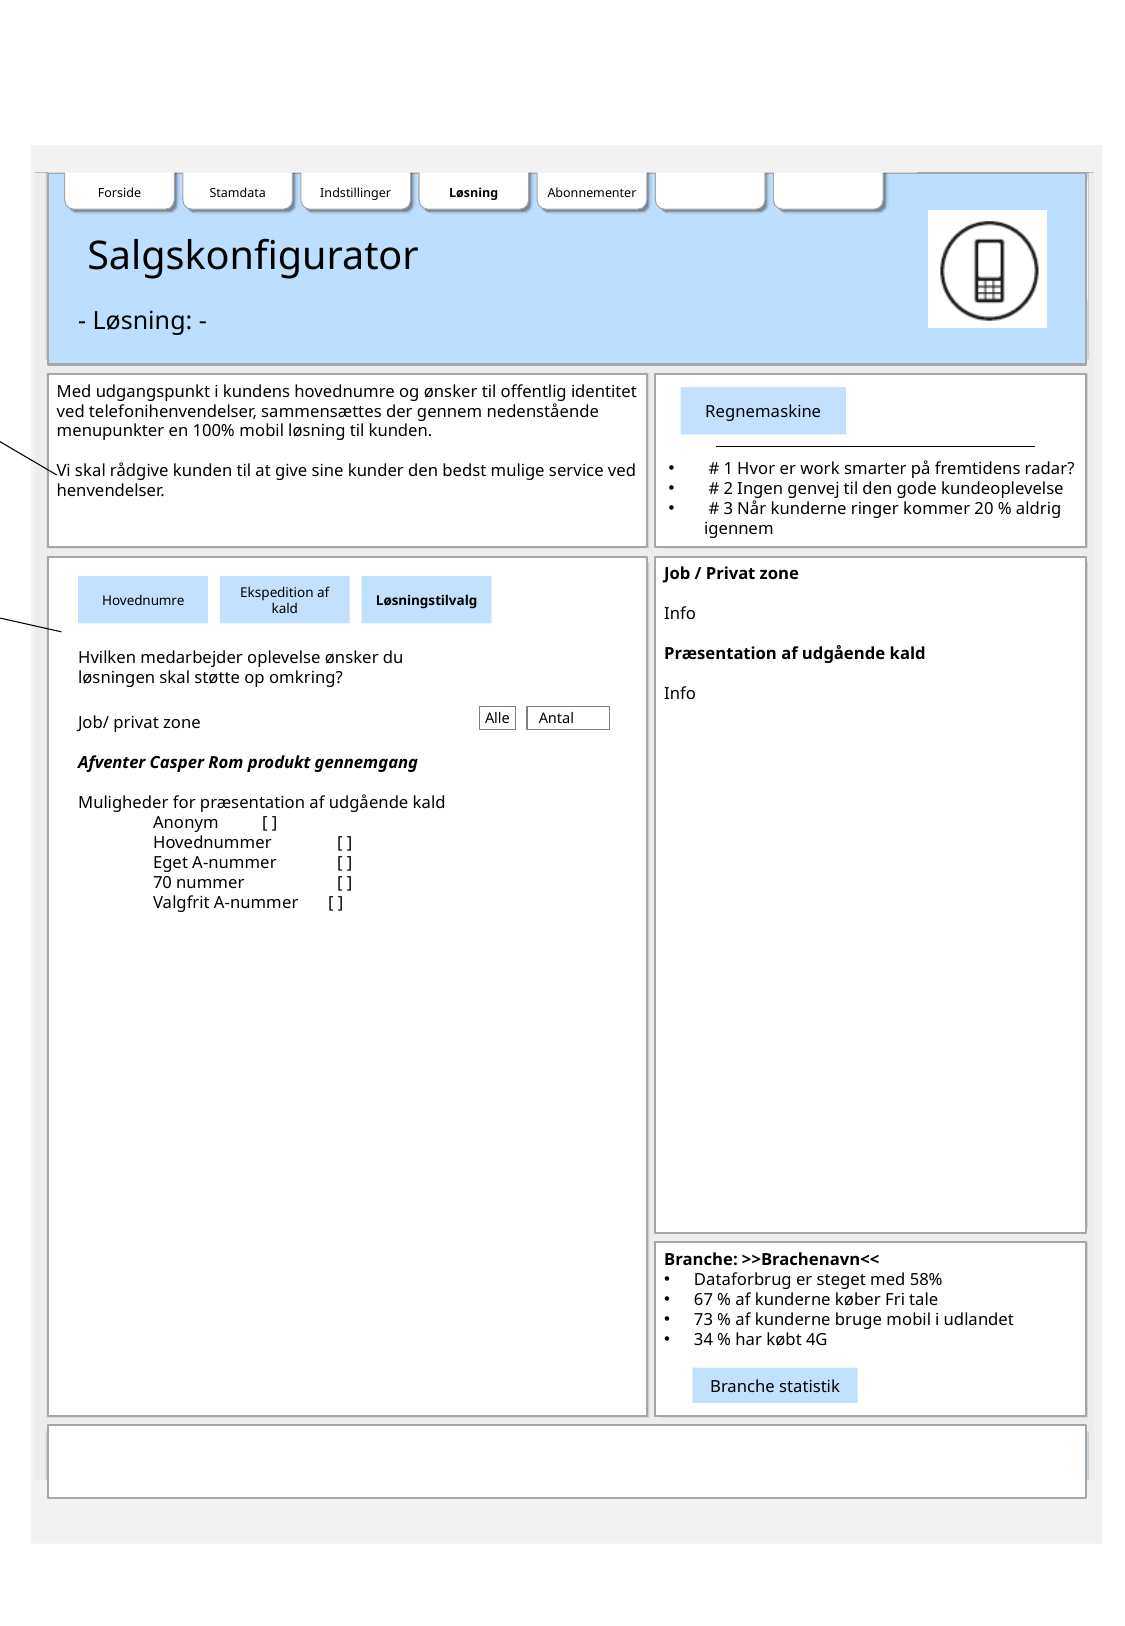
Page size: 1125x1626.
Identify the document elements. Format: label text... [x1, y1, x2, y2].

text_box [0, 145, 1125, 1625]
text_box Hvilken medarbejder oplevelse ønsker du løsningen skal støtte op omkring? [78, 647, 457, 688]
text_box Salgskonfigurator [87, 229, 420, 278]
text_box Hovednumre [78, 576, 208, 624]
text_box Abonnementer [537, 173, 647, 210]
text_box - Løsning: - [78, 304, 268, 335]
text_box # 1 Hvor er work smarter på fremtidens radar? # 2 Ingen genvej til den gode kundeoplevelse # 3 Når kunderne ringer kommer 20 % aldrig igennem [668, 458, 1083, 558]
text_box Job / Privat zone Info Præsentation af udgående kald Info [655, 556, 1086, 1233]
picture [34, 172, 1094, 1480]
text_box Løsning [418, 173, 529, 210]
text_box Branche statistik [692, 1367, 858, 1403]
text_box Forside [64, 173, 175, 210]
text_box Løsningstilvalg [361, 576, 492, 624]
text_box Antal [527, 706, 610, 730]
footer Tilføj titel i sidehoved / sidefod [55, 1498, 917, 1504]
text_box Alle [479, 706, 516, 730]
text_box Indstillinger [300, 173, 411, 210]
text_box Job/ privat zone Afventer Casper Rom produkt gennemgang Muligheder for præsentation af udgående kald Anonym [ ] Hovednummer [ ] Eget A-nummer [ ] 70 nummer [ ] Valgfrit A-nummer [ ] [78, 712, 551, 1022]
picture [928, 210, 1047, 328]
text_box Ekspedition af kald [219, 576, 350, 624]
text_box Regnemaskine [680, 387, 846, 435]
text_box Stamdata [182, 173, 293, 210]
text_box Med udgangspunkt i kundens hovednumre og ønsker til offentlig identitet ved telefonihenvendelser, sammensættes der gennem nedenstående menupunkter en 100% mobil løsning til kunden. Vi skal rådgive kunden til at give sine kunder den bedst mulige service ved henvendelser. [47, 373, 647, 548]
text_box Branche: >>Brachenavn<< Dataforbrug er steget med 58% 67 % af kunderne køber Fri tale 73 % af kunderne bruge mobil i udlandet 34 % har købt 4G [655, 1242, 1086, 1416]
